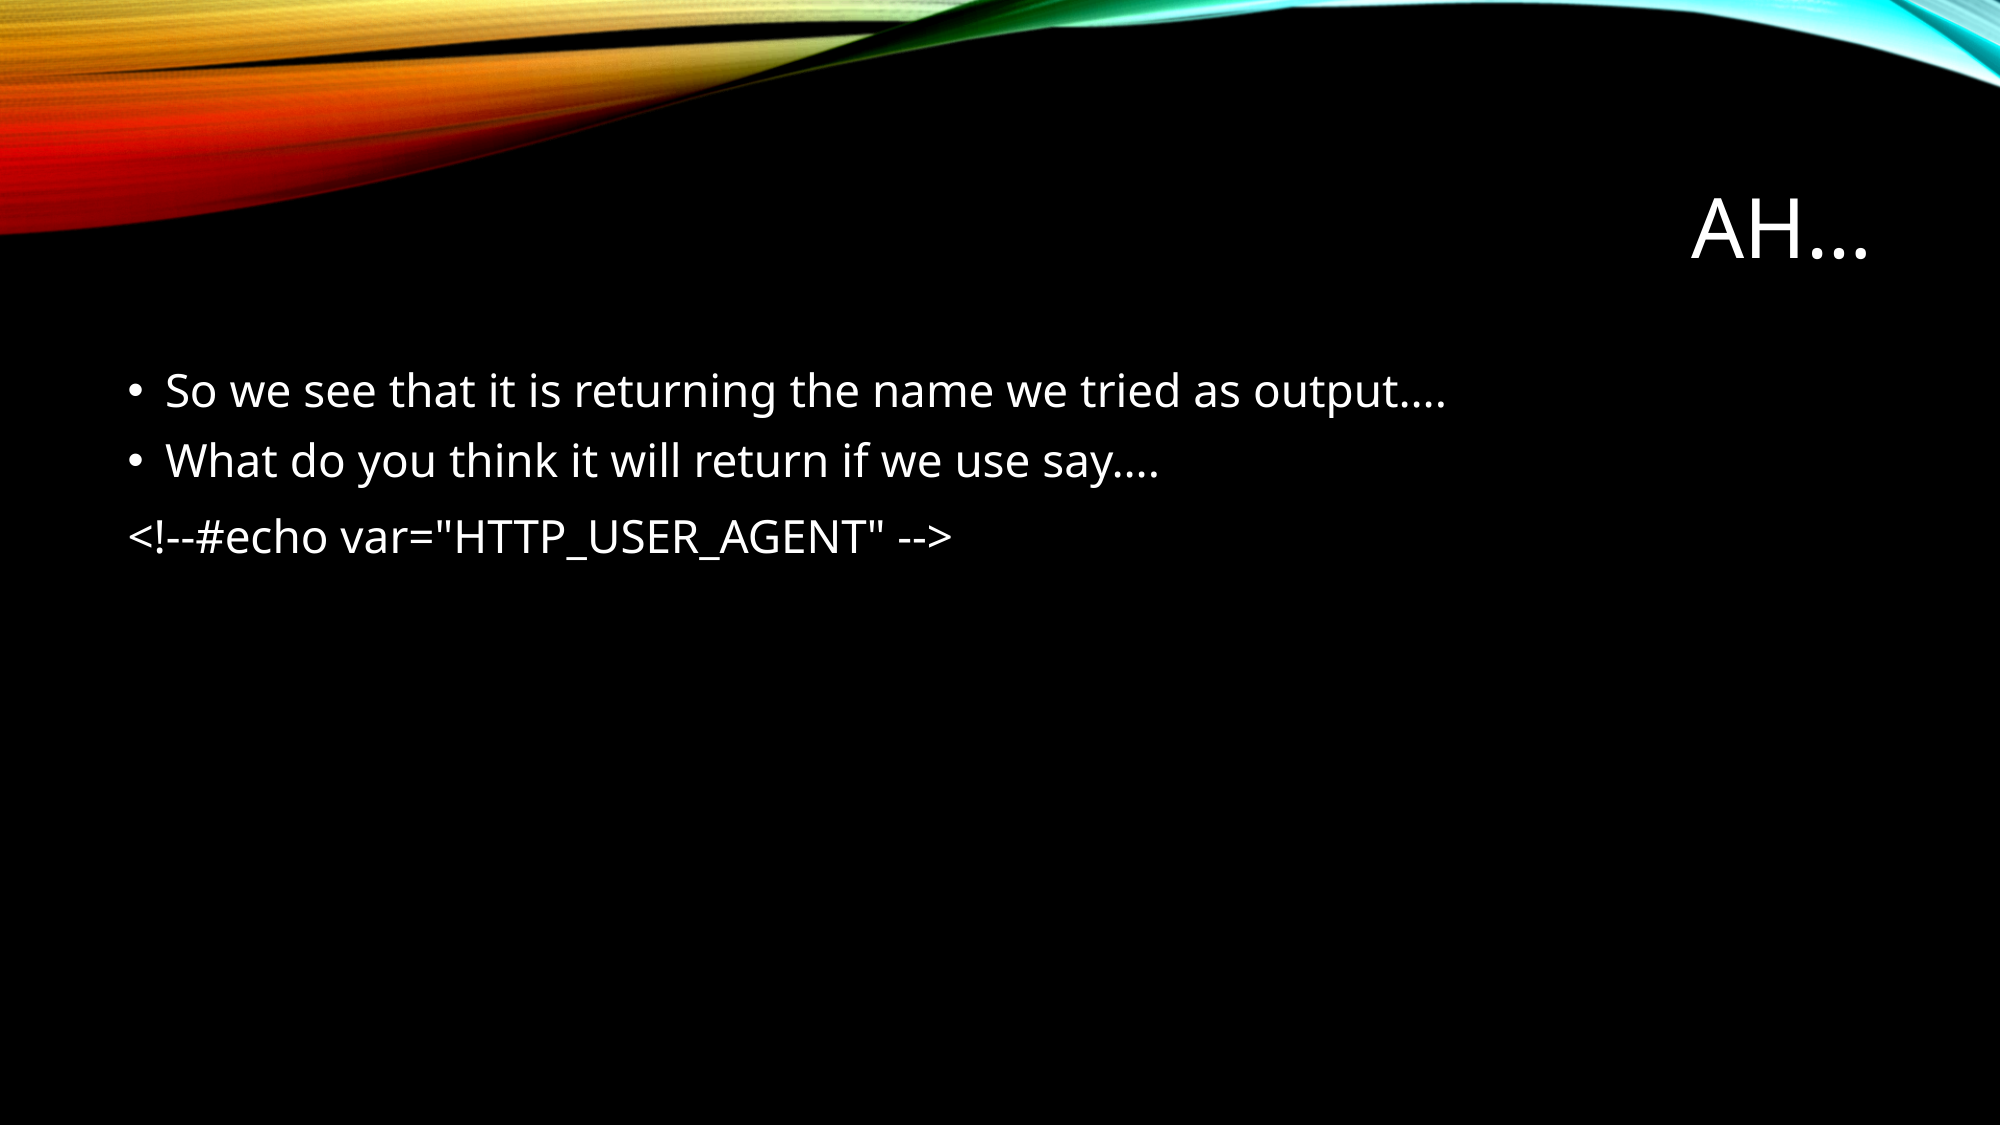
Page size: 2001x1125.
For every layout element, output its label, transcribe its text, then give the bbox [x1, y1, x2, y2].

list So we see that it is returning the name we tried as output…. What do you think it will return if we use say…. <!--#echo var="HTTP_USER_AGENT" --> [112, 360, 1888, 1021]
title Ah… [474, 125, 1888, 338]
picture [0, 0, 2000, 237]
